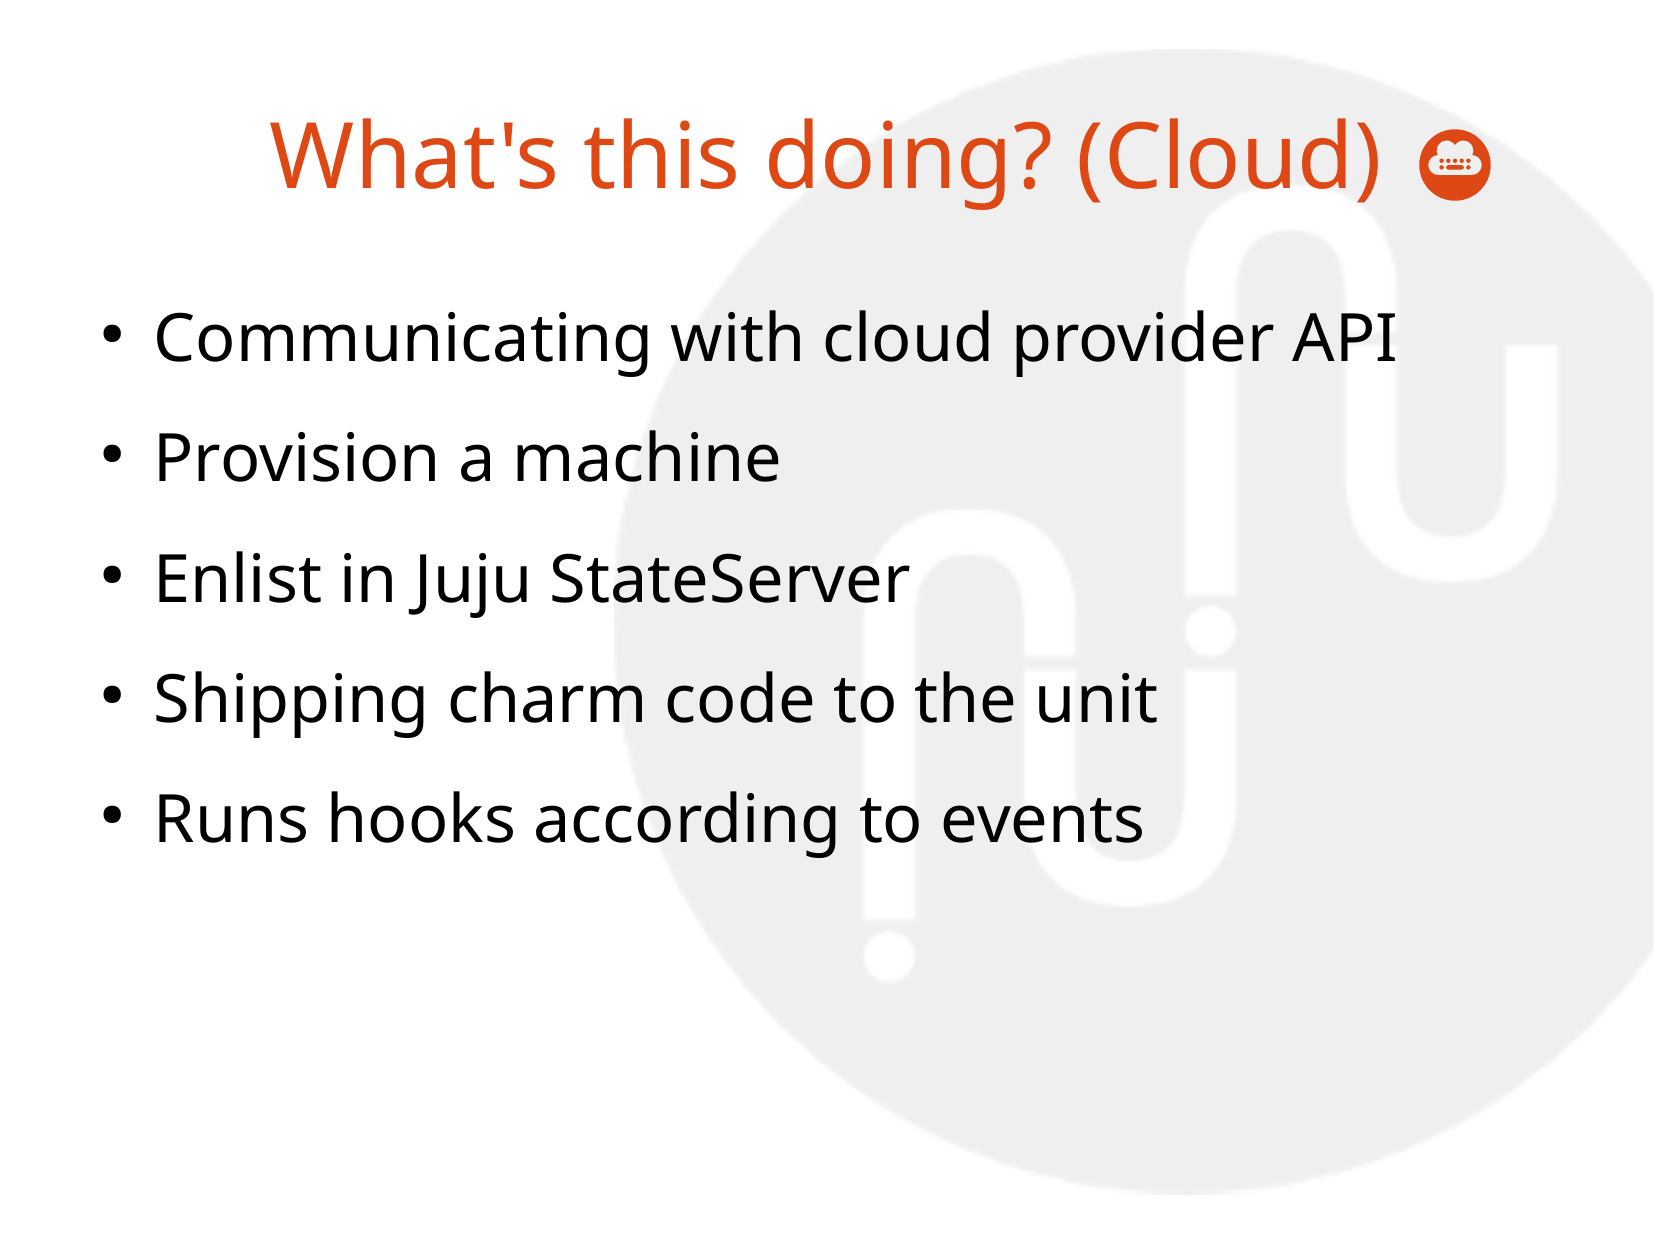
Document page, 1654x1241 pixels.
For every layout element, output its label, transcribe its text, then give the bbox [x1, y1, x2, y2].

list Communicating with cloud provider API Provision a machine Enlist in Juju StateServer Shipping charm code to the unit Runs hooks according to events [82, 290, 1571, 1010]
picture [614, 49, 1654, 1195]
picture [1410, 120, 1501, 211]
title What's this doing? (Cloud) [82, 49, 1571, 257]
